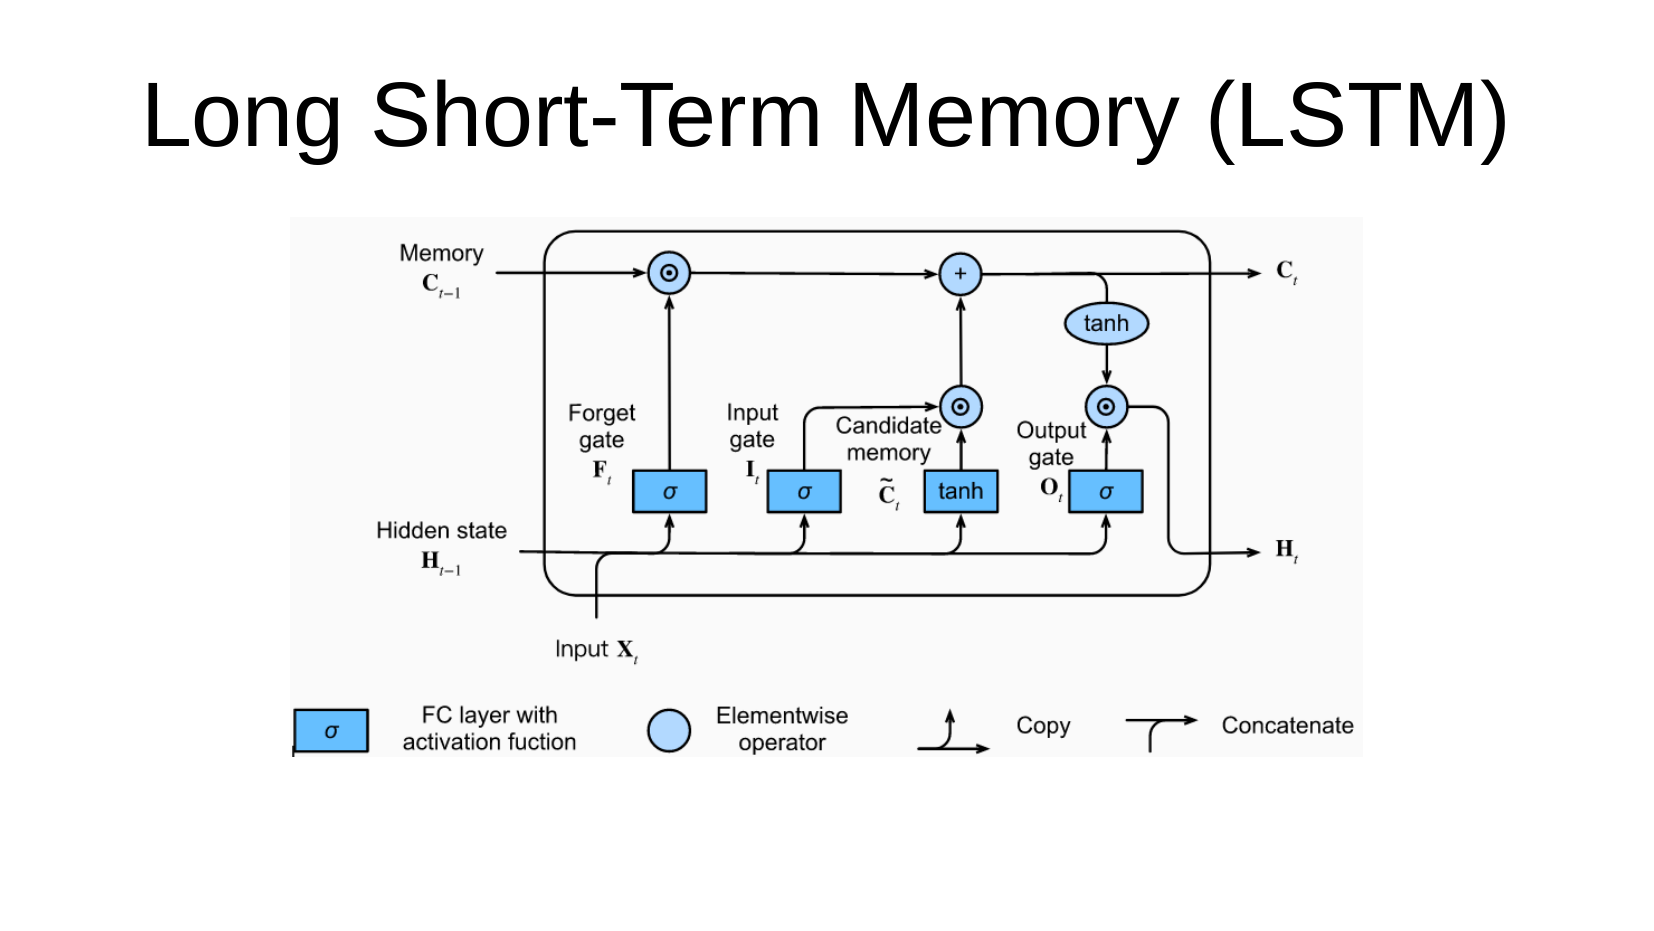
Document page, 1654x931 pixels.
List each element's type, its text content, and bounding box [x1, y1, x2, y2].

picture [290, 217, 1363, 758]
title Long Short-Term Memory (LSTM) [82, 37, 1571, 193]
